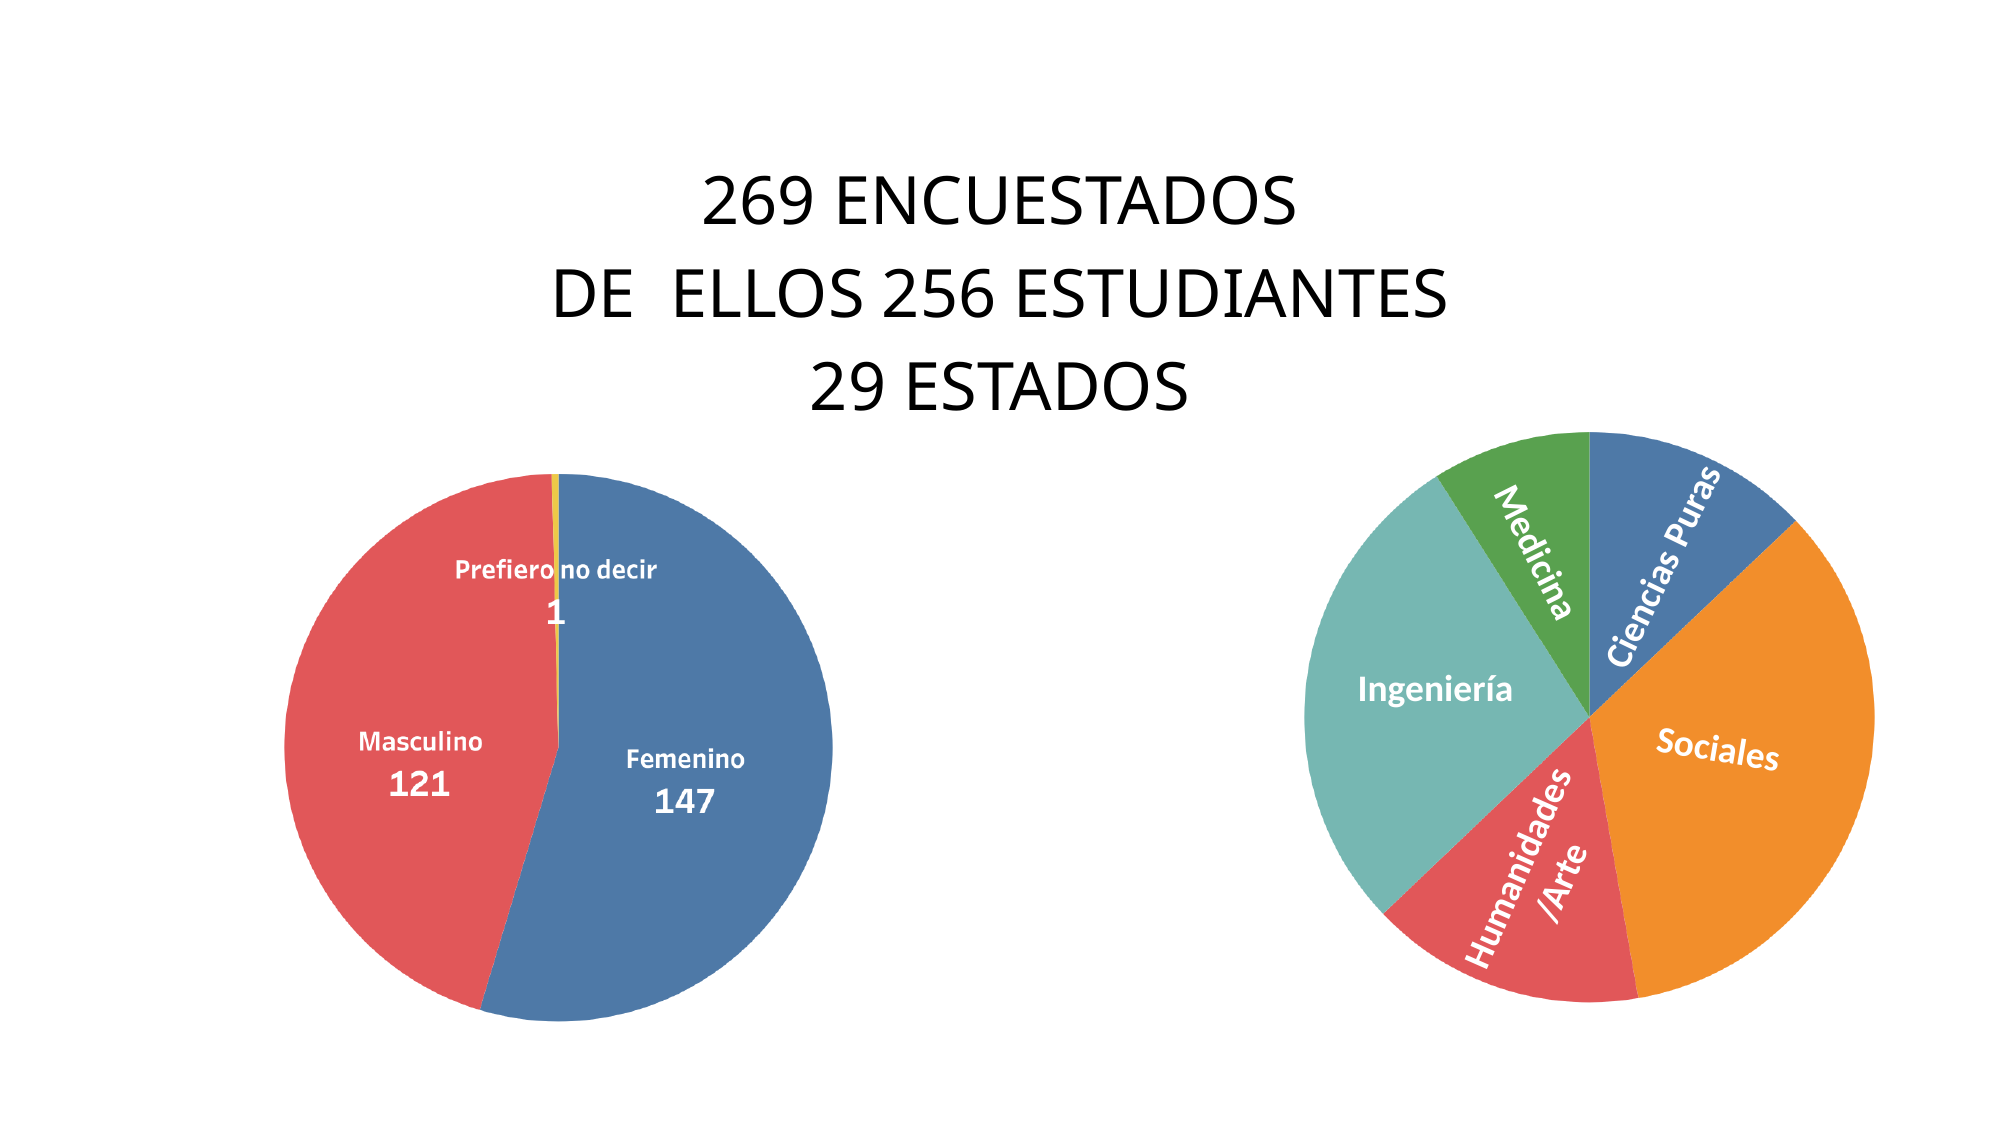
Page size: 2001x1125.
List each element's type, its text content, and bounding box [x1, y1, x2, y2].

text_box Sociales [1637, 704, 1803, 791]
picture [236, 449, 880, 1046]
text_box Humanidades /Arte [1433, 721, 1644, 1024]
picture [1254, 406, 1924, 1028]
text_box Medicina [1472, 460, 1603, 645]
text_box Ciencias Puras [1578, 393, 1765, 692]
text_box Ingeniería [1342, 656, 1559, 718]
list 269 ENCUESTADOS DE ELLOS 256 ESTUDIANTES 29 ESTADOS [168, 159, 1832, 1006]
